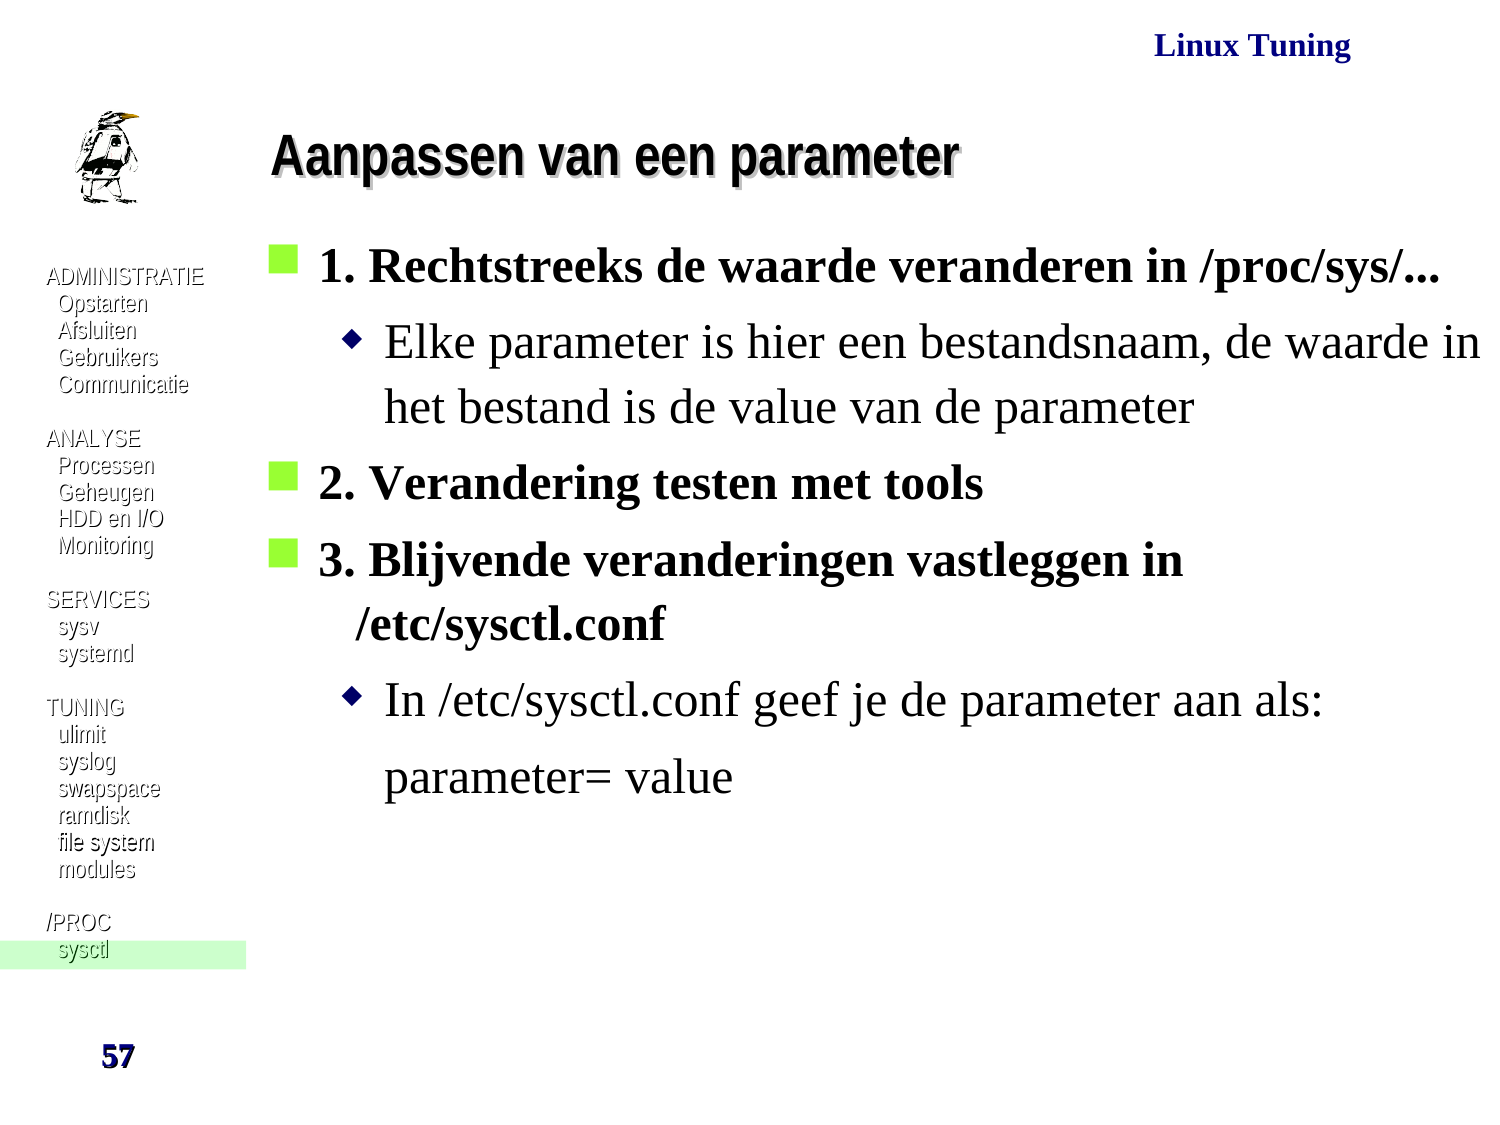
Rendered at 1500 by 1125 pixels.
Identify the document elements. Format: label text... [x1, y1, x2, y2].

text_box [0, 940, 247, 970]
title Aanpassen van een parameter [270, 41, 1500, 250]
list 1. Rechtstreeks de waarde veranderen in /proc/sys/... Elke parameter is hier een bestandsnaam, de waarde in het bestand is de value van de parameter 2. Verandering testen met tools 3. Blijvende veranderingen vastleggen in /etc/sysctl.conf In /etc/sysctl.conf geef je de parameter aan als: parameter= value [264, 229, 1486, 882]
picture [57, 105, 143, 206]
